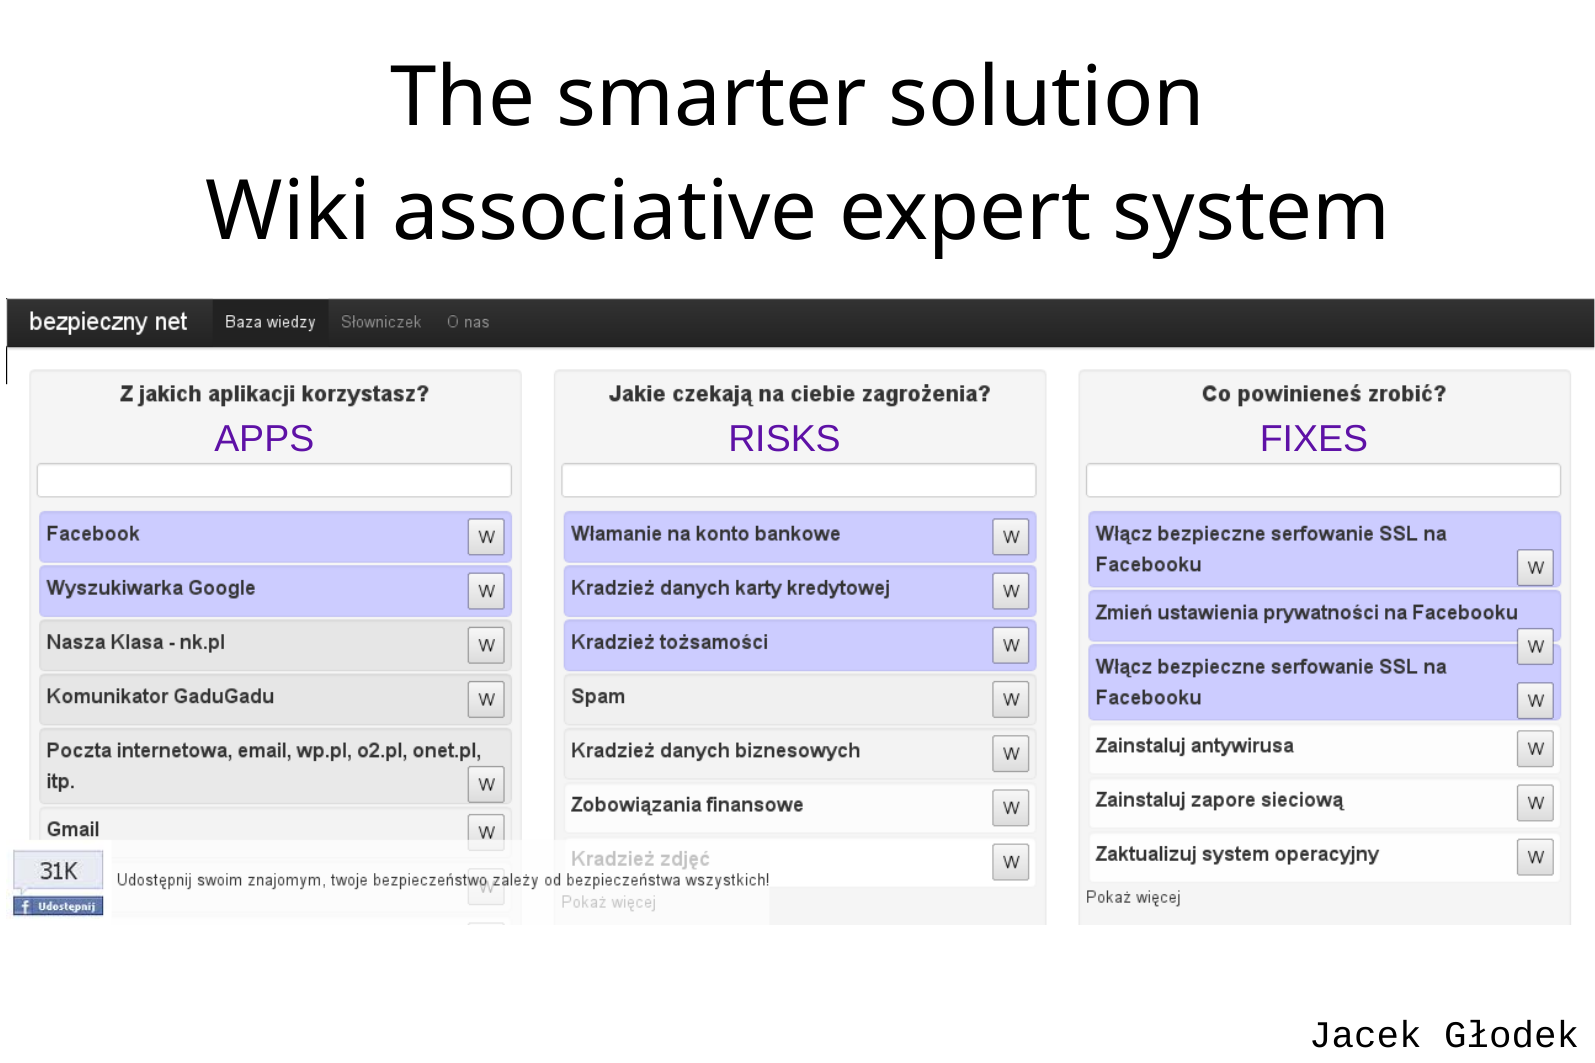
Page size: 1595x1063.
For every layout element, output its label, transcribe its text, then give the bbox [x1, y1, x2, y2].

text_box RISKS [713, 409, 856, 467]
text_box The smarter solution Wiki associative expert system [67, 29, 1530, 249]
picture [6, 298, 1595, 925]
text_box FIXES [1245, 409, 1383, 467]
text_box APPS [199, 409, 330, 467]
text_box Jacek Głodek [1294, 1008, 1595, 1063]
